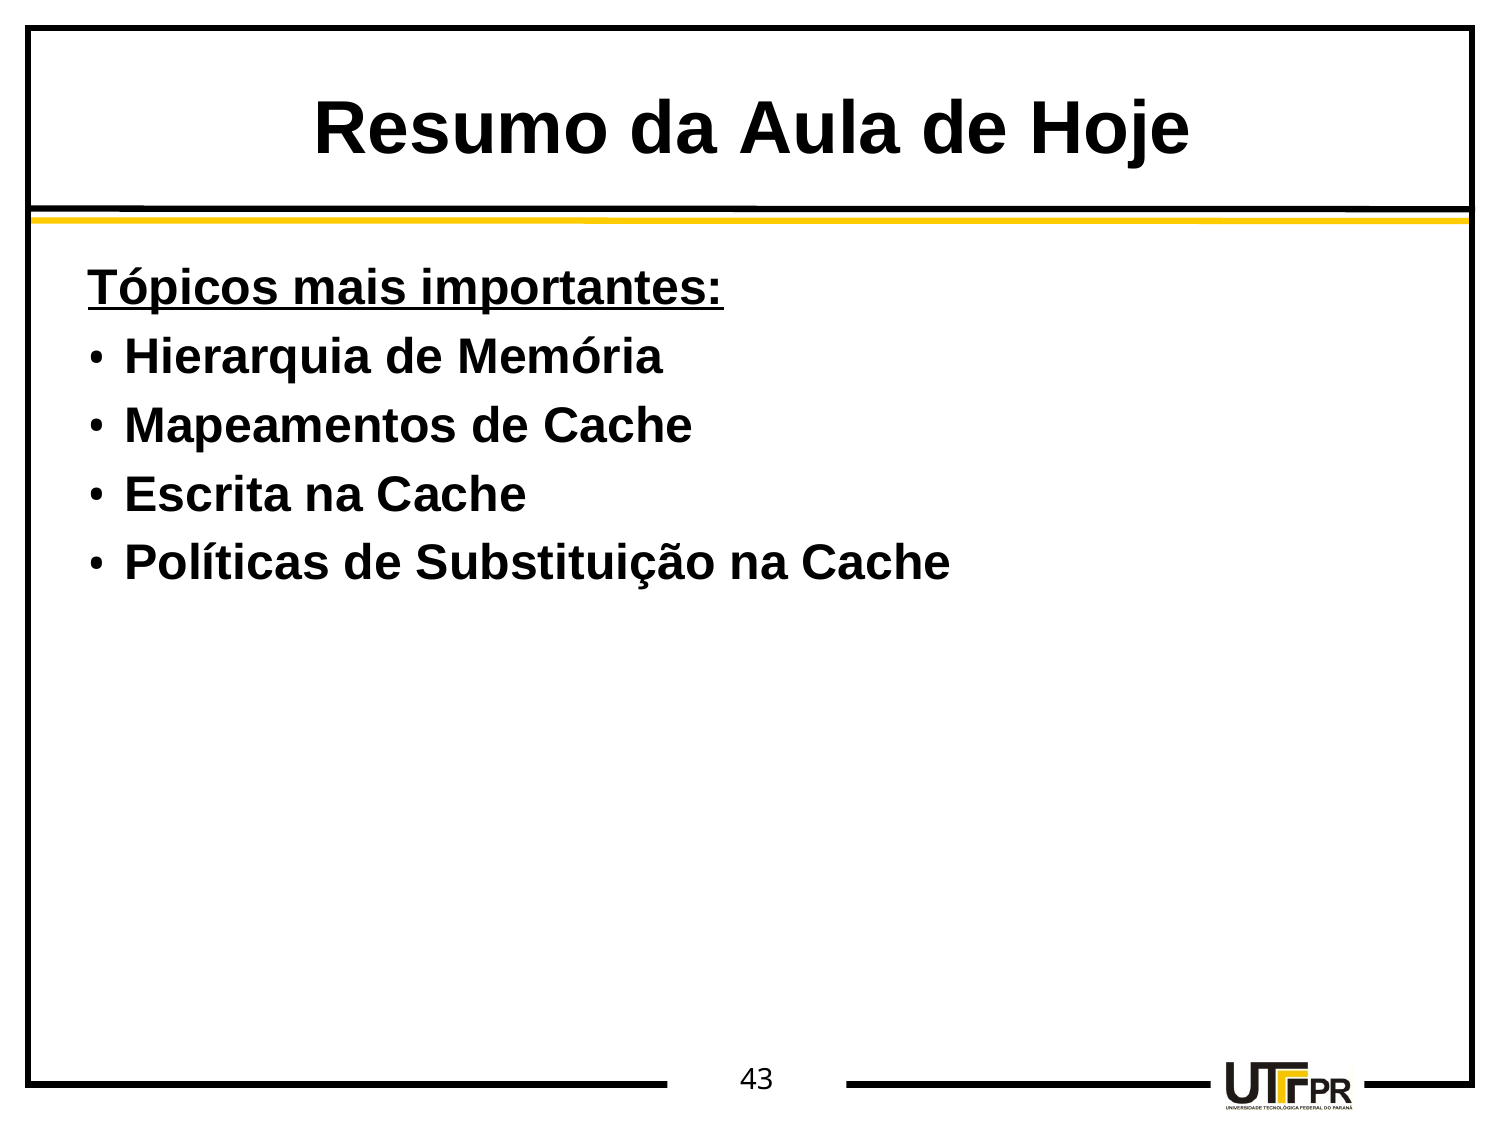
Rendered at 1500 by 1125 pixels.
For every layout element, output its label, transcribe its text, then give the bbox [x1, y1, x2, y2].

title Resumo da Aula de Hoje [29, 85, 1477, 180]
picture [1225, 1062, 1353, 1110]
list Tópicos mais importantes: Hierarquia de Memória Mapeamentos de Cache Escrita na Cache Políticas de Substituição na Cache [72, 257, 1428, 1027]
